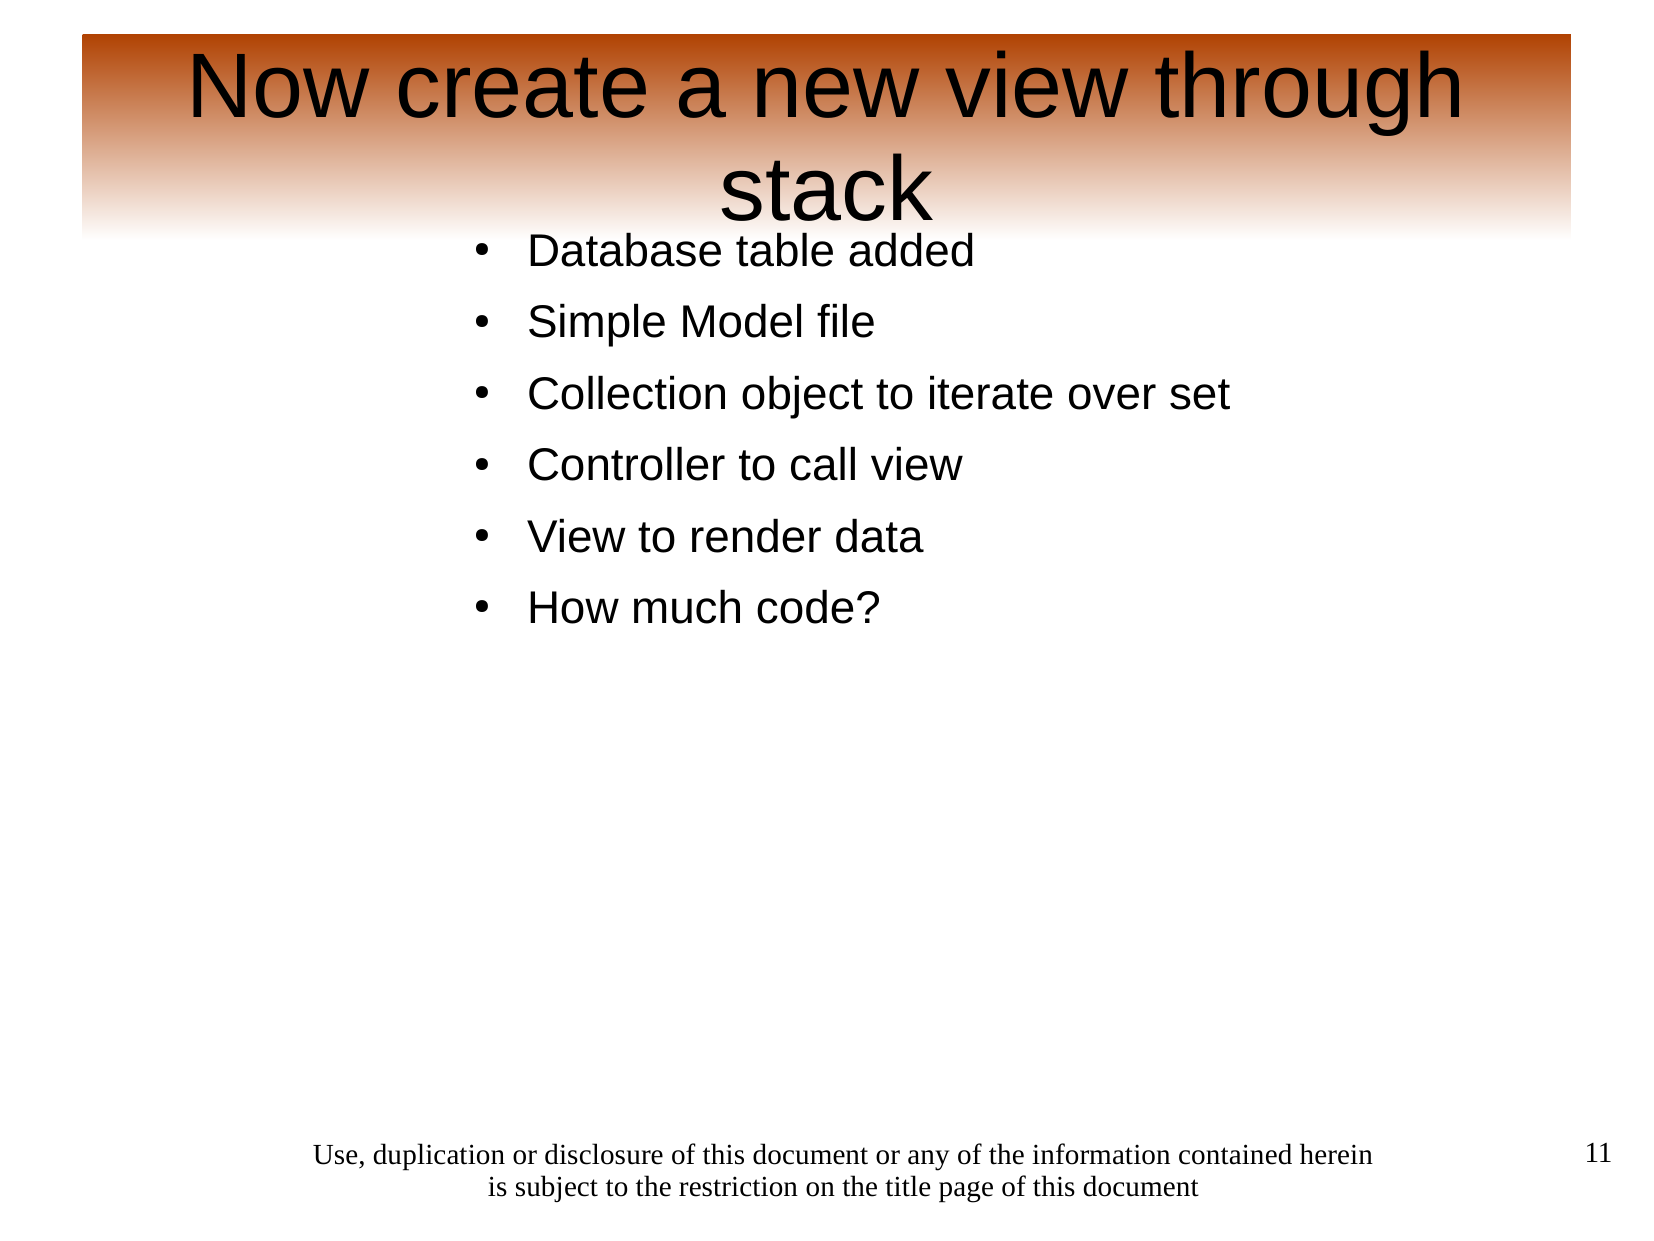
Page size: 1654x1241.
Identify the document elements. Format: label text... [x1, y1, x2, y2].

title Now create a new view through stack [82, 34, 1571, 225]
list Database table added Simple Model file Collection object to iterate over set Controller to call view View to render data How much code? [75, 225, 1613, 1000]
